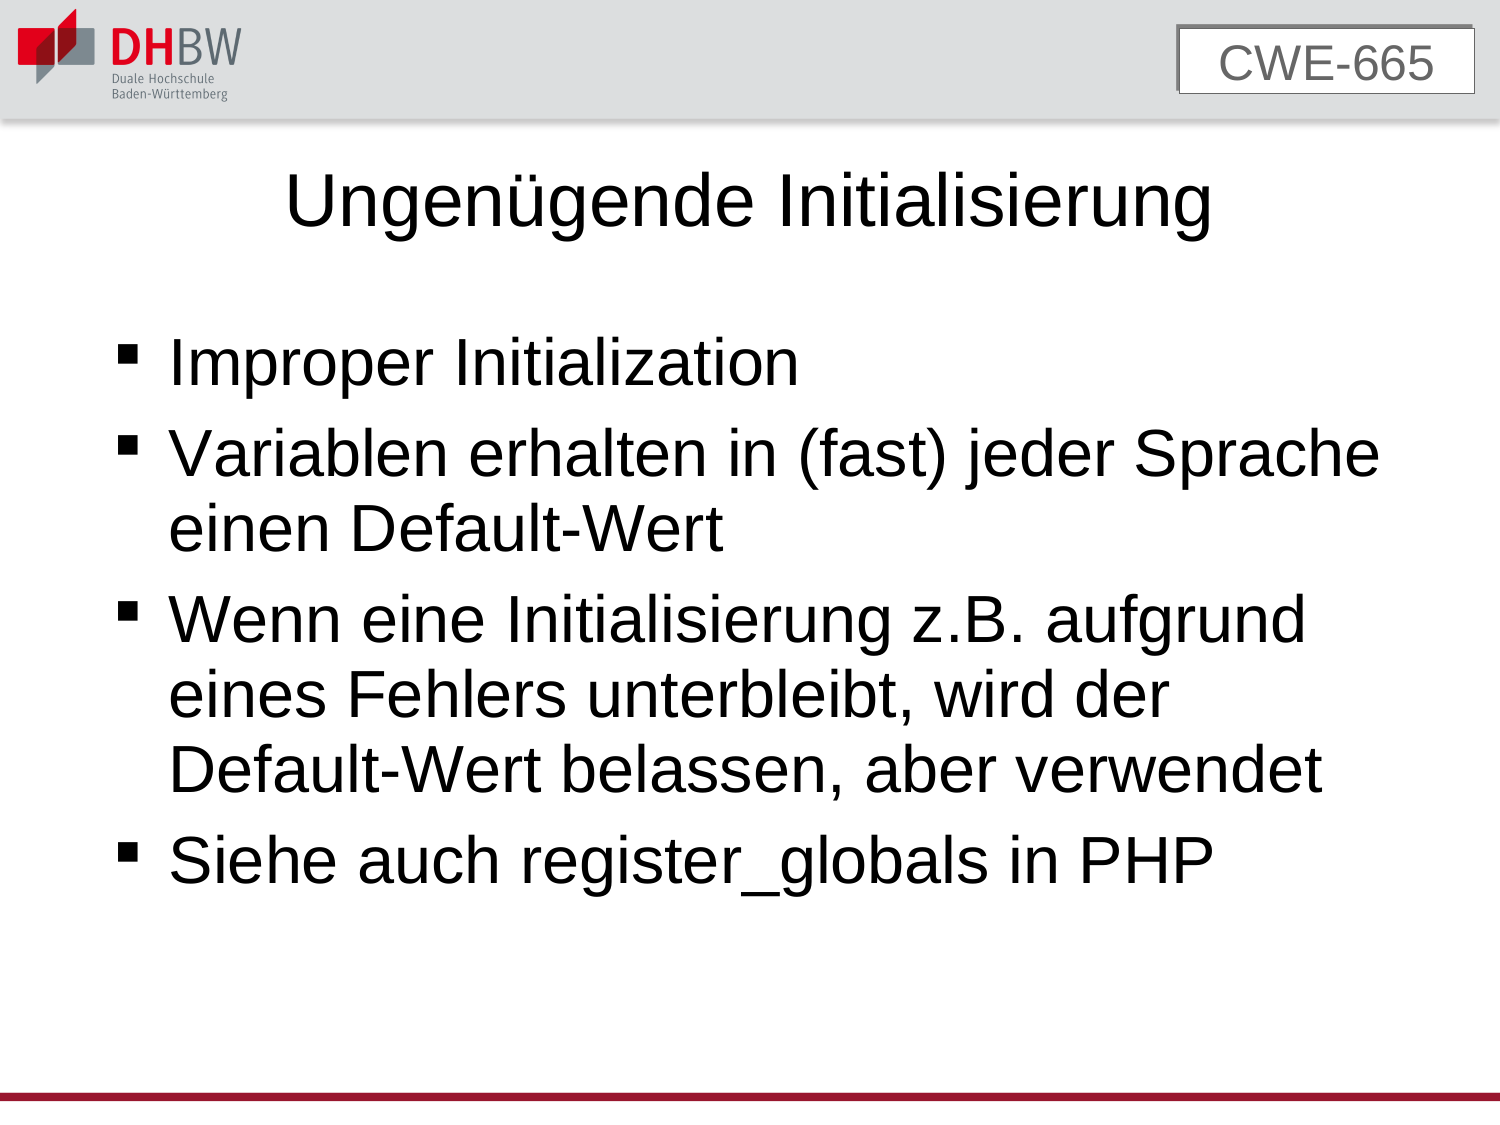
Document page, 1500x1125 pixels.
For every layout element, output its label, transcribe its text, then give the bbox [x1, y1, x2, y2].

text_box CWE-665 [1179, 28, 1475, 94]
picture [0, 266, 1500, 1121]
list Improper Initialization Variablen erhalten in (fast) jeder Sprache einen Default-Wert Wenn eine Initialisierung z.B. aufgrund eines Fehlers unterbleibt, wird der Default-Wert belassen, aber verwendet Siehe auch register_globals in PHP [112, 324, 1388, 1036]
picture [0, 0, 1500, 134]
title Ungenügende Initialisierung [0, 134, 1500, 266]
